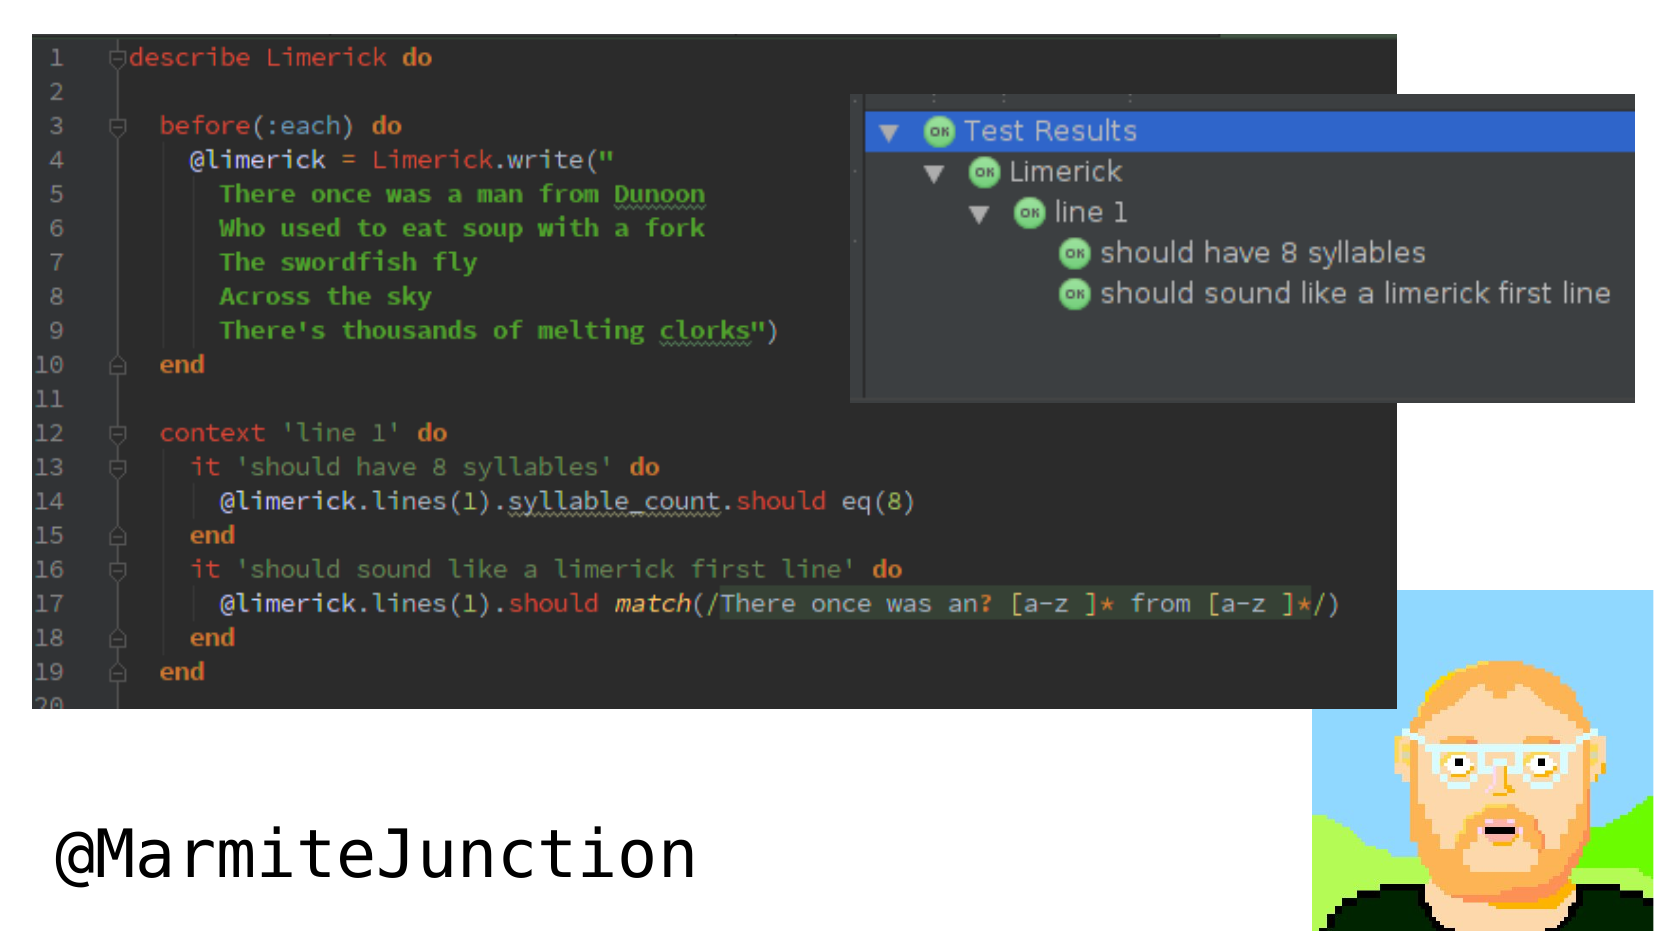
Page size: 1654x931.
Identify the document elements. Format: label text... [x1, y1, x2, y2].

text_box @MarmiteJunction [40, 808, 715, 901]
picture [32, 34, 1654, 931]
